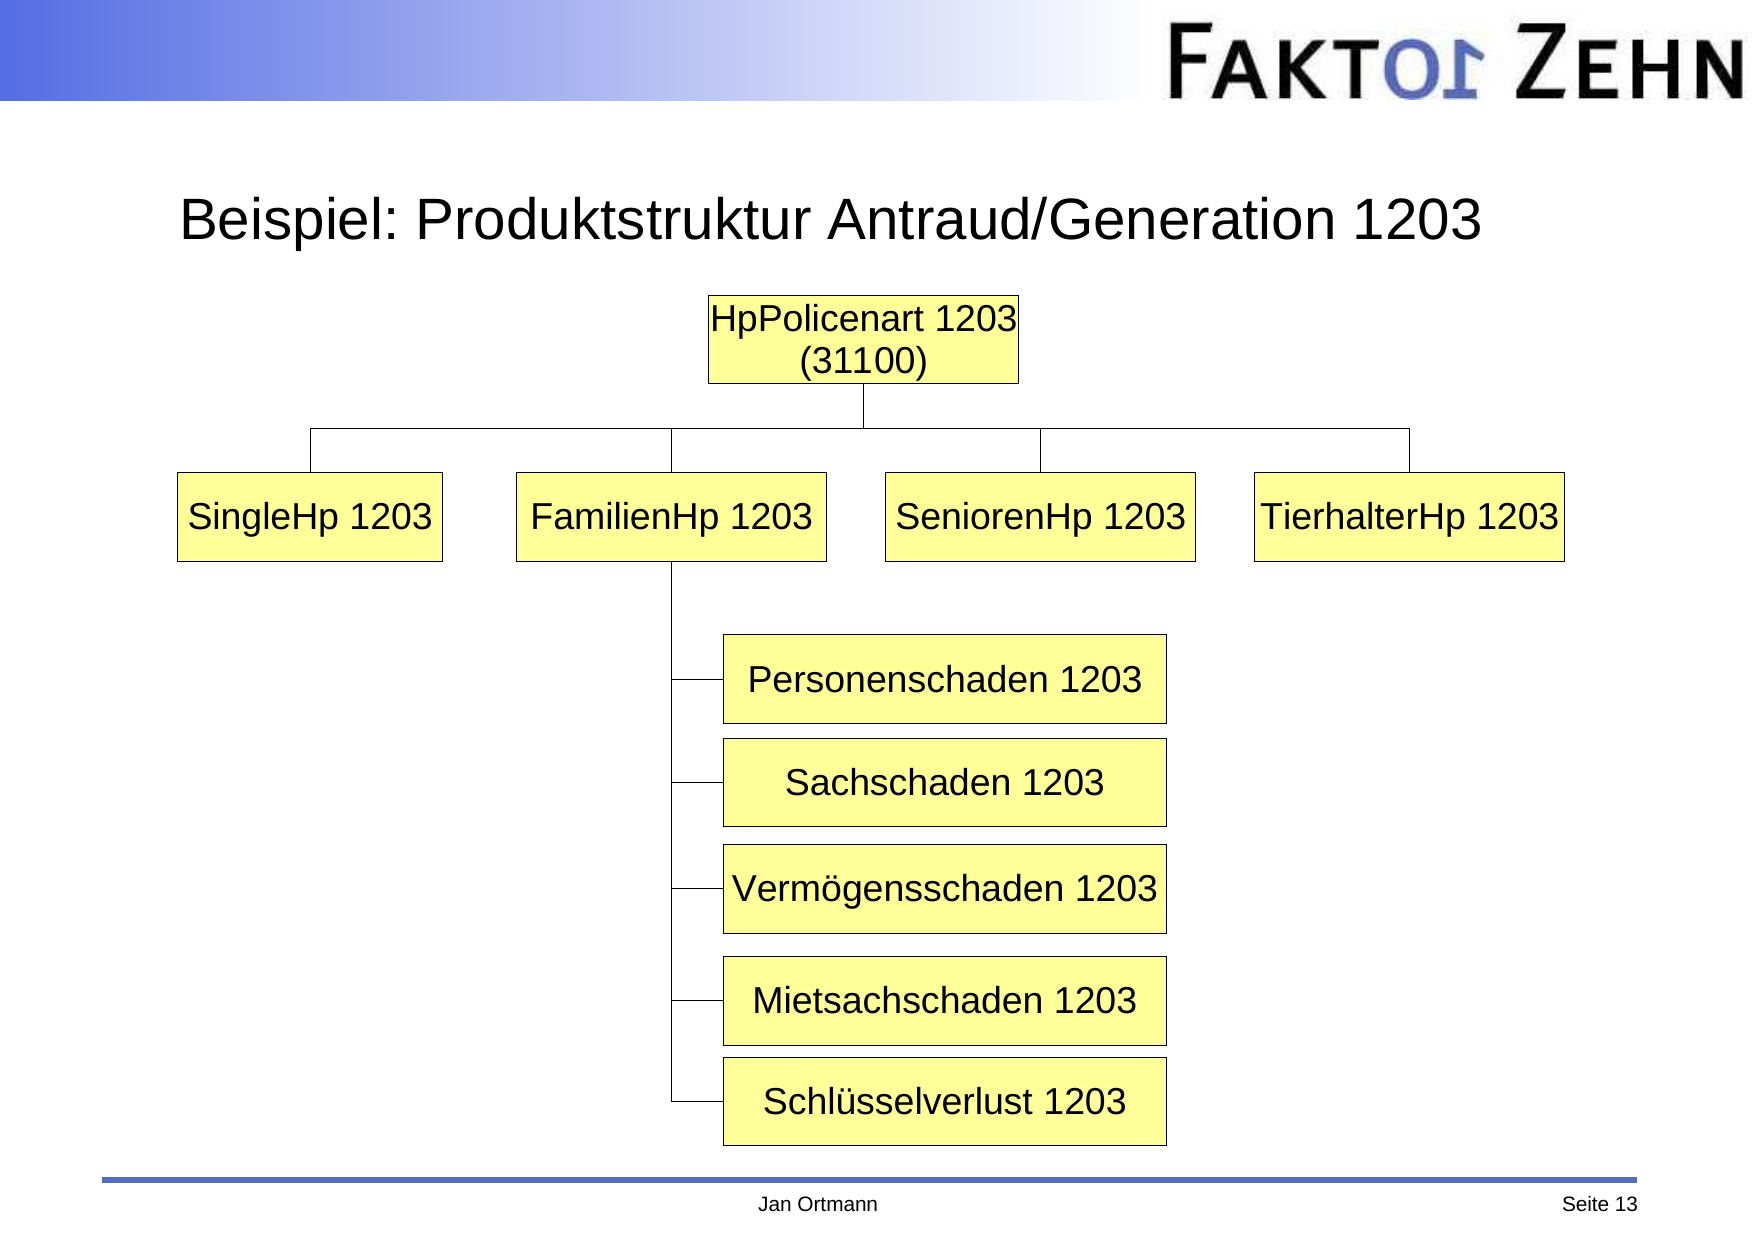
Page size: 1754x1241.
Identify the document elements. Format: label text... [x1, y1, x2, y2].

picture [1162, 7, 1752, 100]
title Beispiel: Produktstruktur Antraud/Generation 1203 [179, 142, 1576, 296]
text_box FamilienHp 1203 [516, 472, 827, 562]
text_box HpPolicenart 1203 (31100) [708, 295, 1019, 384]
text_box Vermögensschaden 1203 [723, 844, 1167, 934]
text_box Personenschaden 1203 [723, 634, 1167, 724]
text_box Sachschaden 1203 [723, 738, 1167, 827]
text_box Schlüsselverlust 1203 [723, 1057, 1167, 1146]
text_box SeniorenHp 1203 [885, 472, 1196, 562]
text_box TierhalterHp 1203 [1254, 472, 1565, 562]
text_box SingleHp 1203 [177, 472, 443, 562]
text_box Mietsachschaden 1203 [723, 956, 1167, 1046]
